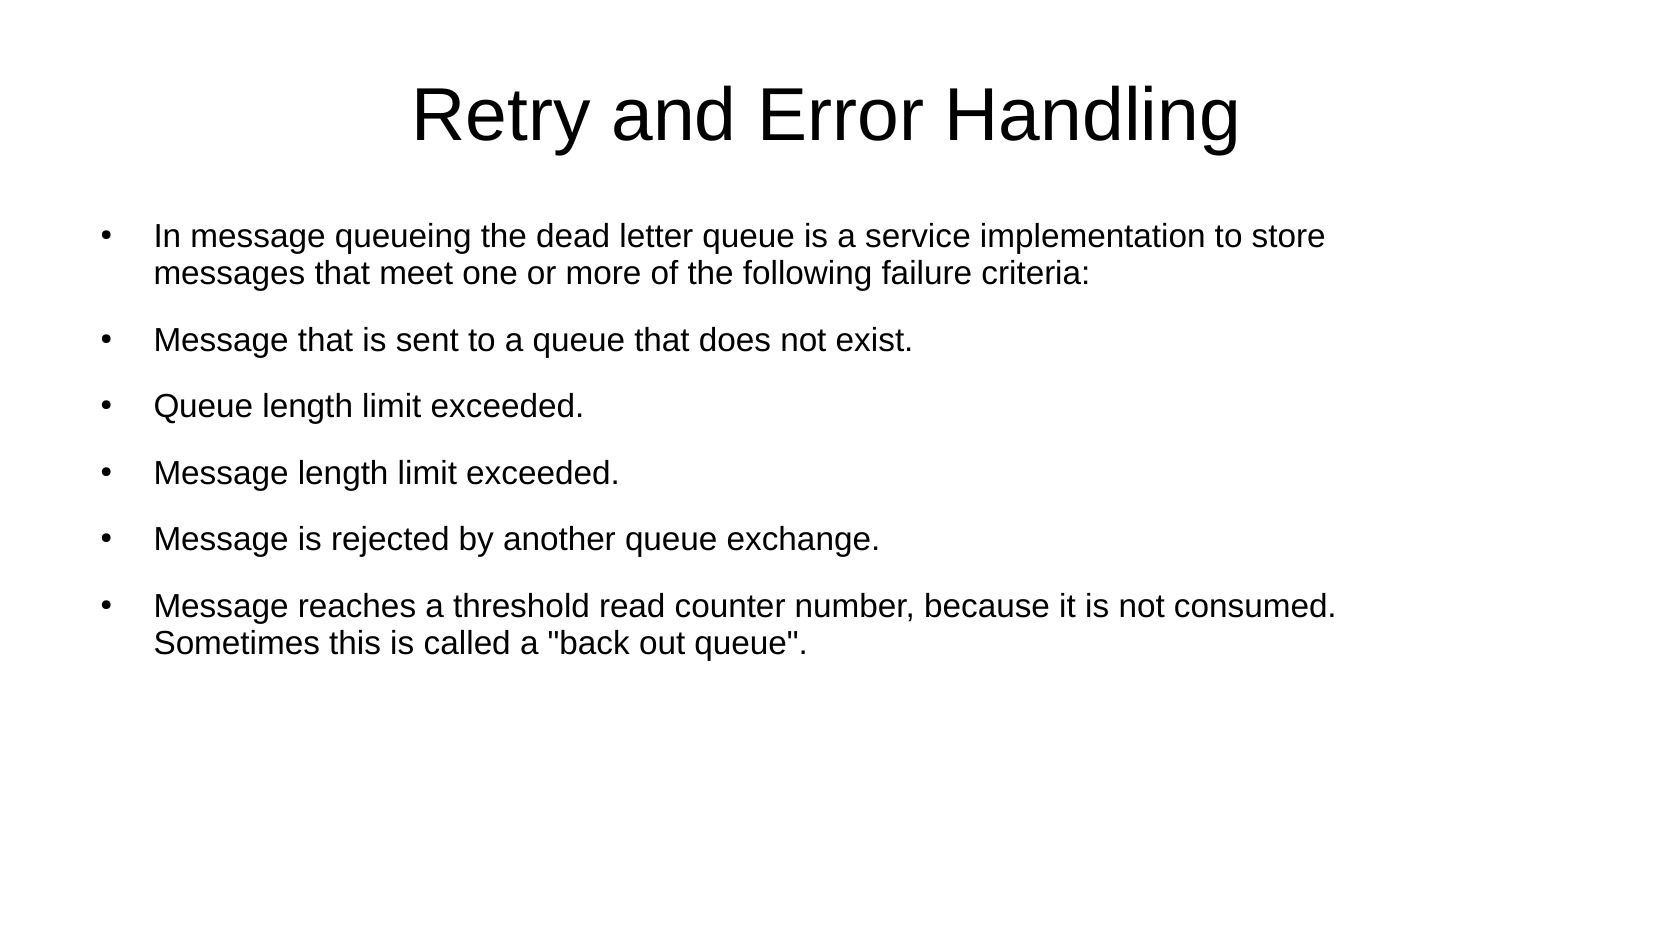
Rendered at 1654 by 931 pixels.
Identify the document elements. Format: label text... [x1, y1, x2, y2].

title Retry and Error Handling [82, 37, 1571, 193]
list In message queueing the dead letter queue is a service implementation to store messages that meet one or more of the following failure criteria: Message that is sent to a queue that does not exist. Queue length limit exceeded. Message length limit exceeded. Message is rejected by another queue exchange. Message reaches a threshold read counter number, because it is not consumed. Sometimes this is called a "back out queue". [82, 217, 1441, 758]
